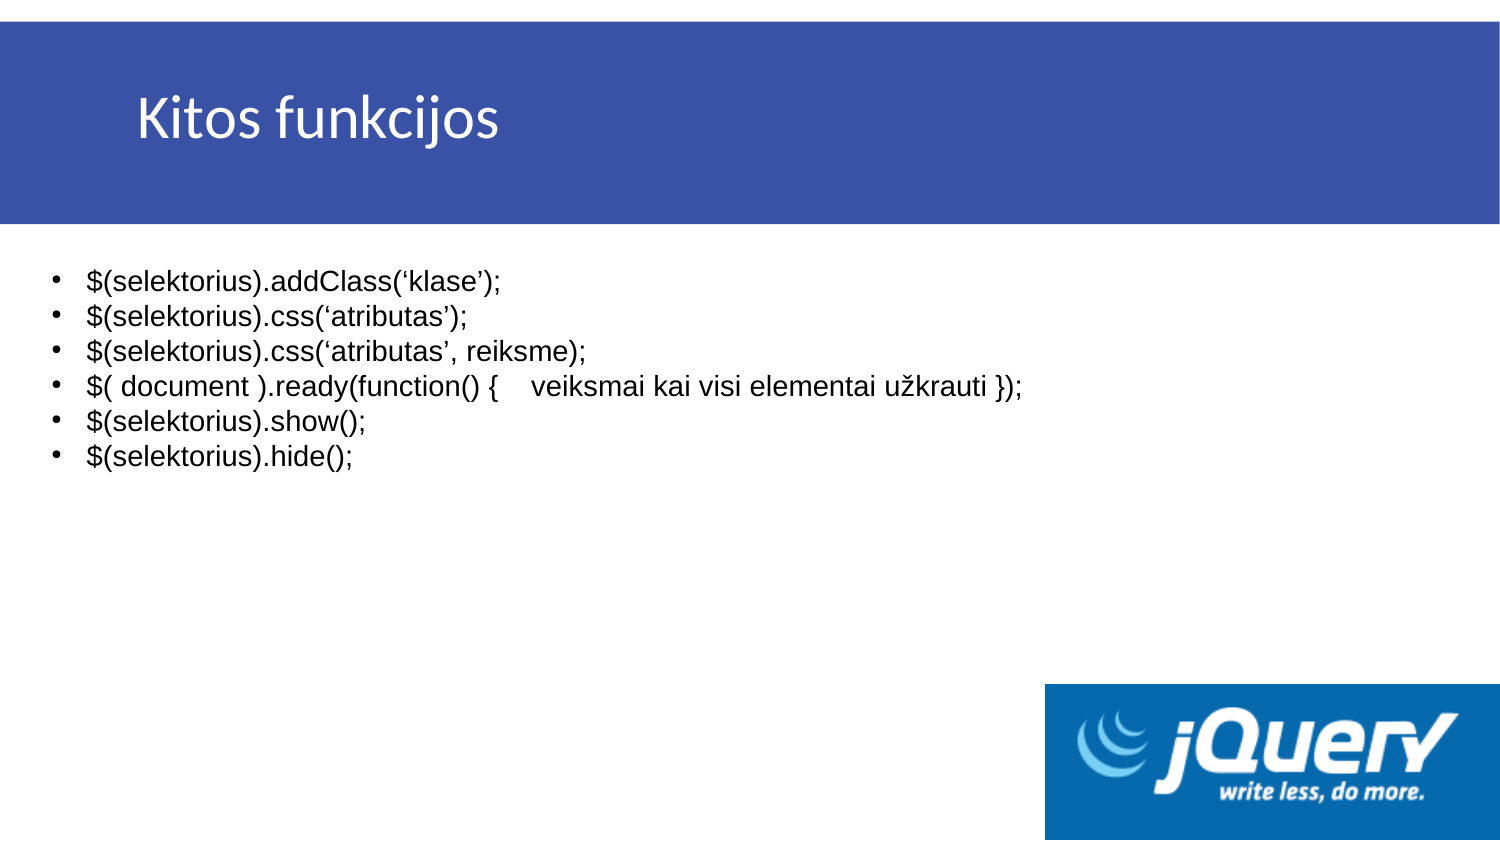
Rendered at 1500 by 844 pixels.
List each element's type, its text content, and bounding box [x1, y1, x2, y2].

title Kitos funkcijos [122, 72, 1500, 167]
picture [1045, 684, 1500, 840]
text_box $(selektorius).addClass(‘klase’); $(selektorius).css(‘atributas’); $(selektorius).css(‘atributas’, reiksme); $( document ).ready(function() { veiksmai kai visi elementai užkrauti }); $(selektorius).show(); $(selektorius).hide(); [36, 247, 1389, 789]
